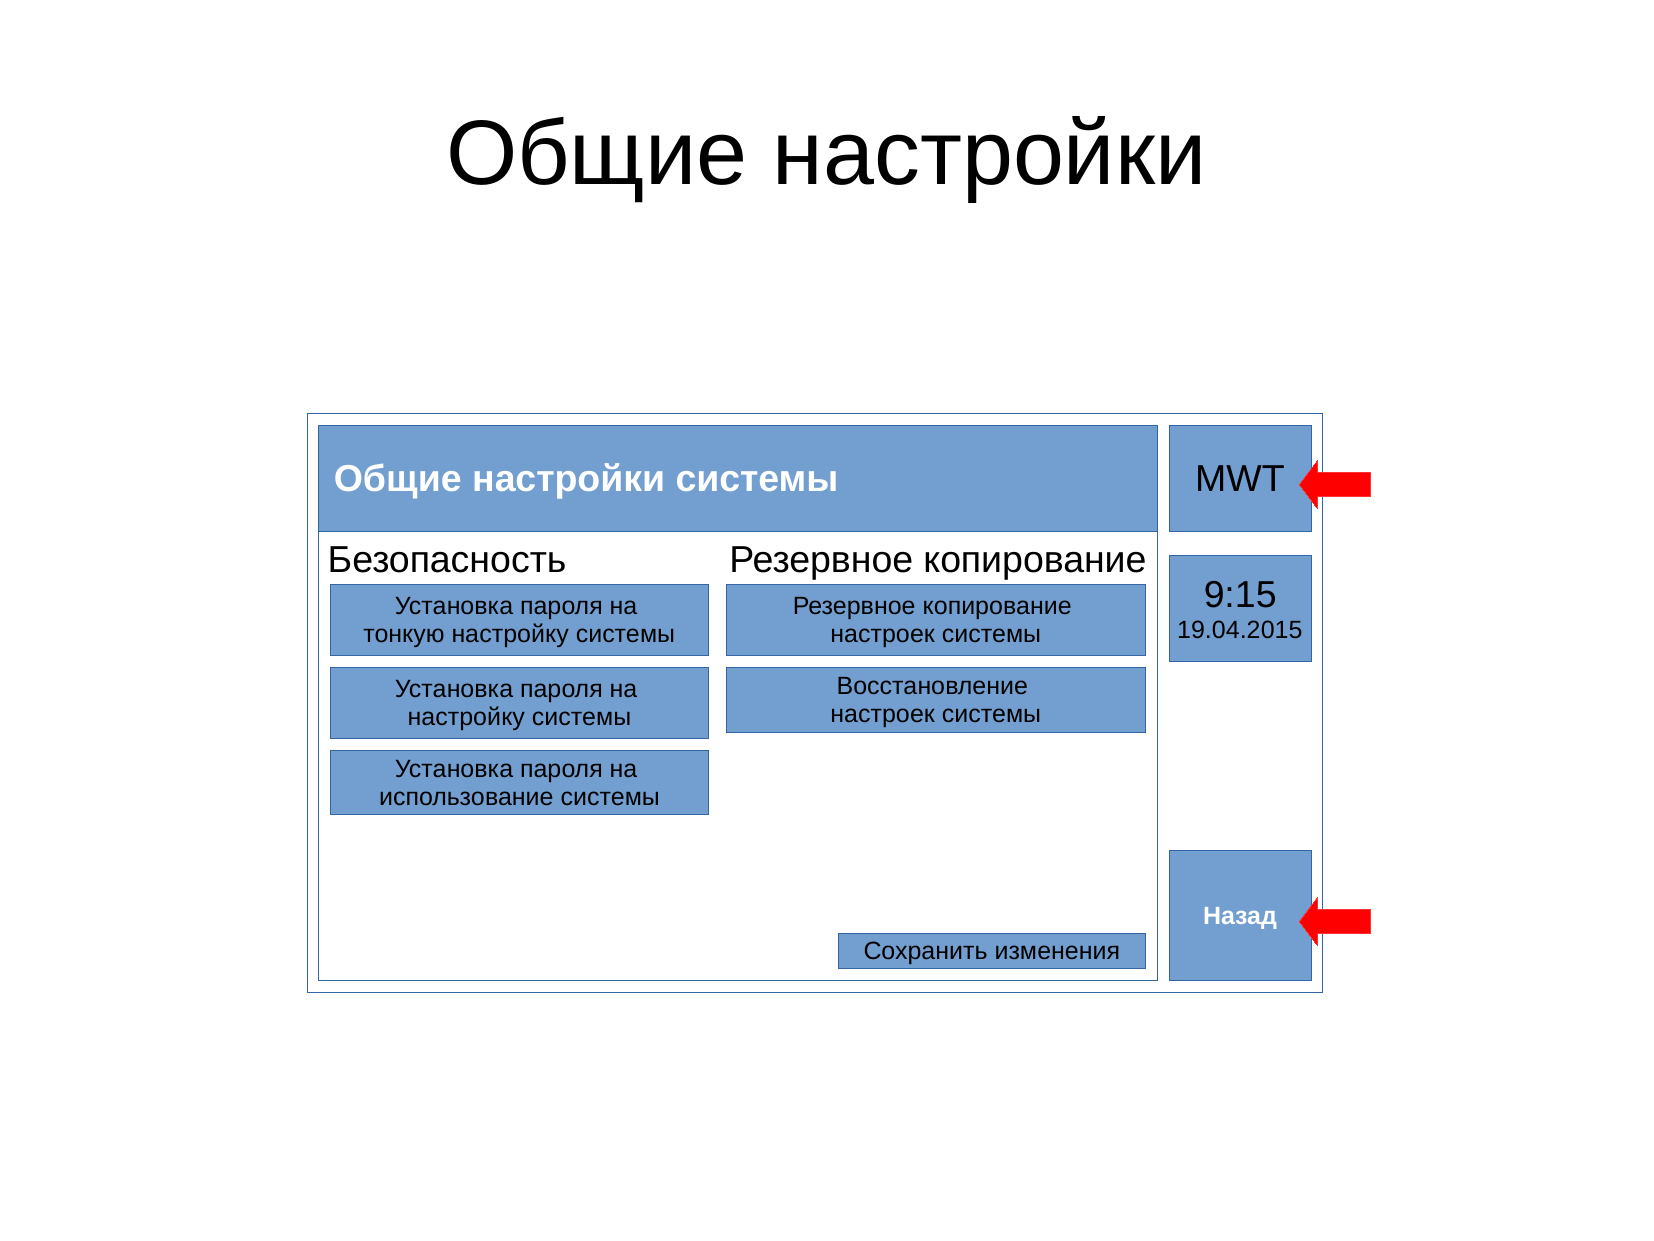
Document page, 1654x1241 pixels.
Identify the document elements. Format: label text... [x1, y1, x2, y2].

text_box Установка пароля на тонкую настройку системы [330, 584, 709, 656]
text_box Безопасность [312, 531, 582, 589]
text_box [307, 413, 1371, 993]
text_box MWT [1169, 425, 1312, 532]
text_box Резервное копирование настроек системы [726, 589, 1146, 656]
text_box Общие настройки системы [318, 425, 1158, 532]
text_box 9:15 19.04.2015 [1169, 555, 1312, 662]
text_box Установка пароля на настройку системы [330, 667, 709, 739]
text_box Назад [1169, 850, 1312, 981]
text_box Резервное копирование [714, 531, 1162, 589]
text_box Установка пароля на использование системы [330, 750, 709, 815]
title Общие настройки [82, 49, 1571, 257]
text_box Сохранить изменения [838, 933, 1146, 969]
text_box Восстановление настроек системы [726, 667, 1146, 733]
